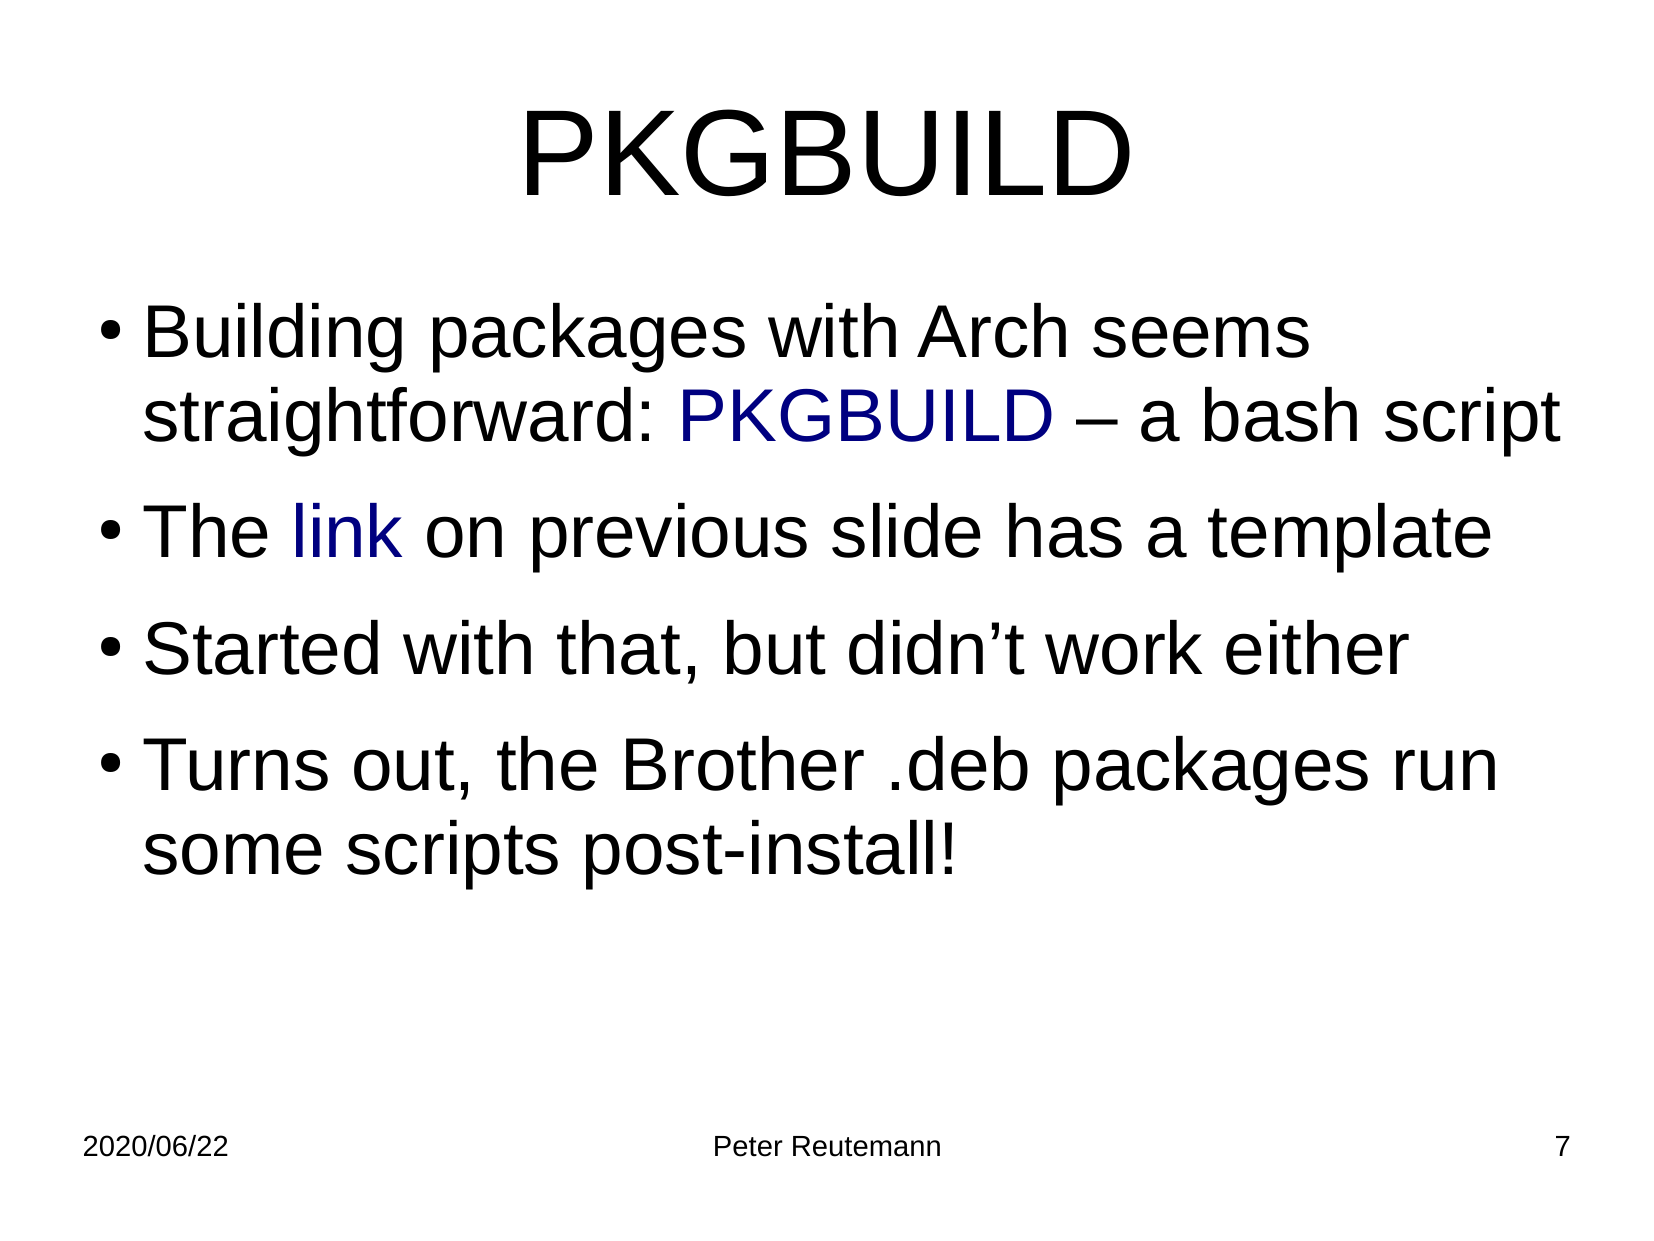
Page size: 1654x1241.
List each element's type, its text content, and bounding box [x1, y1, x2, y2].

list Building packages with Arch seems straightforward: PKGBUILD – a bash script The link on previous slide has a template Started with that, but didn’t work either Turns out, the Brother .deb packages run some scripts post-install! [82, 290, 1571, 1010]
title PKGBUILD [82, 49, 1571, 257]
